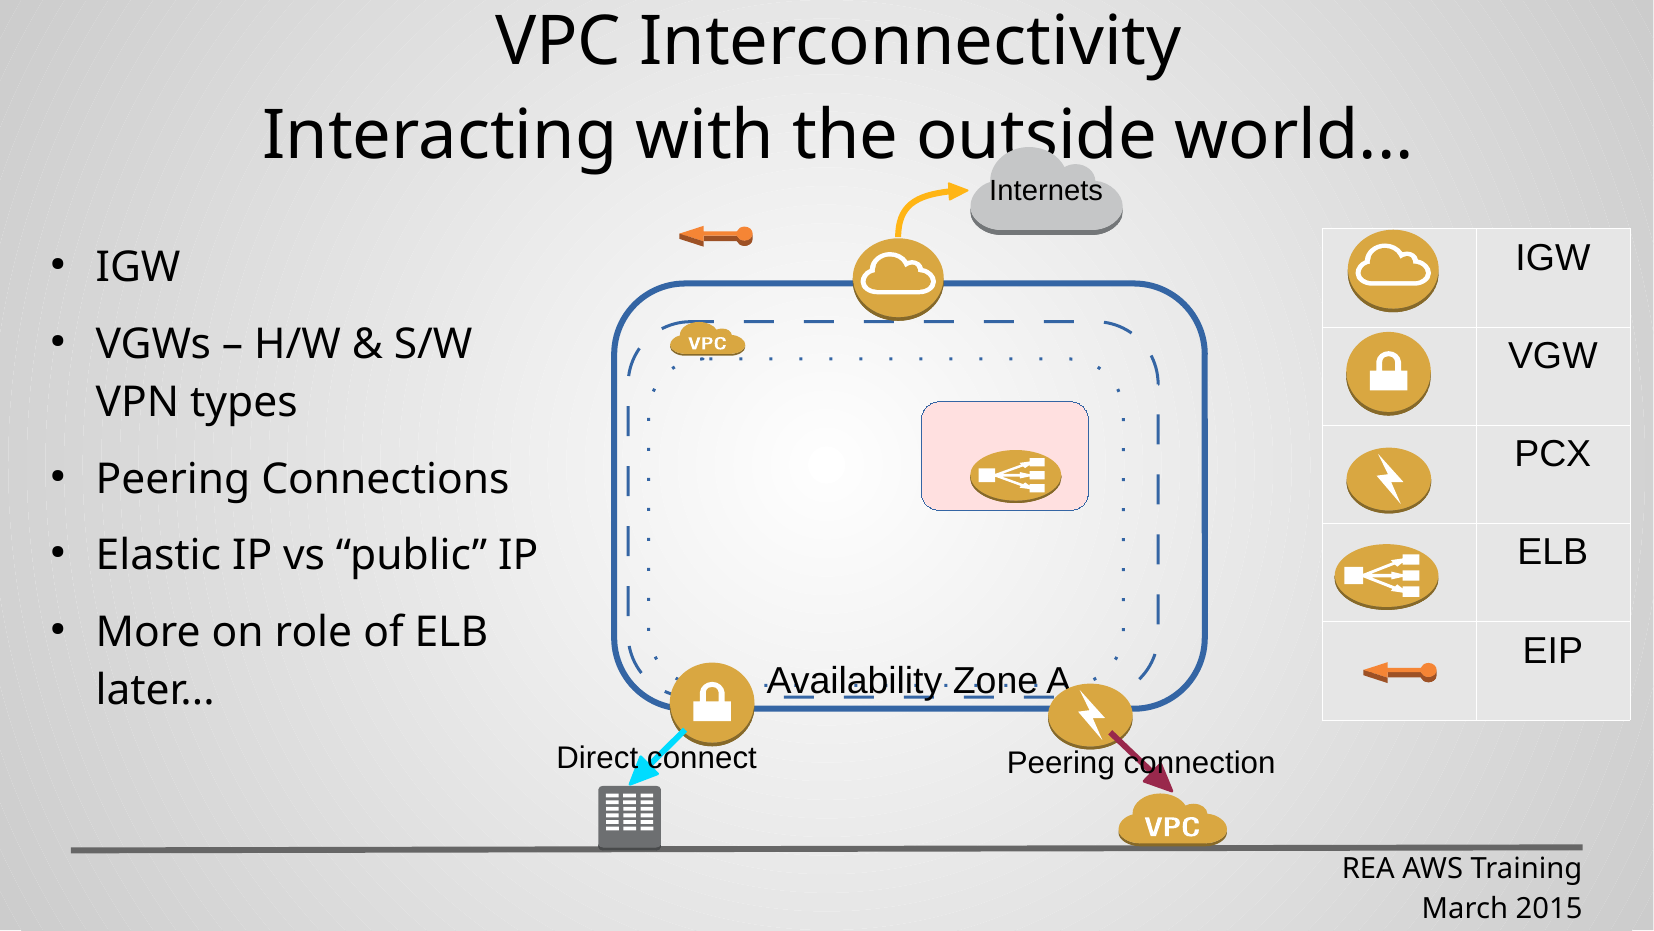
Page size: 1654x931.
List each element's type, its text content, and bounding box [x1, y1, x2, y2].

picture [851, 237, 945, 322]
table_cell [1323, 328, 1476, 425]
picture [596, 785, 662, 851]
picture [968, 449, 1063, 504]
table_header IGW [1477, 229, 1630, 327]
picture [1345, 330, 1433, 417]
picture [1333, 543, 1440, 611]
picture [661, 188, 771, 284]
list IGW VGWs – H/W & S/W VPN types Peering Connections Elastic IP vs “public” IP More on role of ELB later... [35, 236, 544, 728]
picture [1117, 791, 1229, 848]
table_cell [1323, 622, 1476, 720]
text_box Availability Zone A [751, 651, 1087, 709]
picture [1345, 625, 1455, 720]
table_cell [1323, 426, 1476, 523]
picture [968, 144, 1125, 237]
picture [1345, 446, 1433, 515]
table_header [1323, 229, 1476, 327]
text_box [921, 401, 1089, 511]
title VPC Interconnectivity Interacting with the outside world... [94, 4, 1583, 166]
picture [1346, 228, 1440, 314]
picture [654, 302, 762, 376]
table_cell [1323, 524, 1476, 621]
table_cell EIP [1477, 622, 1630, 720]
picture [1046, 682, 1134, 751]
table_cell VGW [1477, 328, 1630, 425]
picture [668, 661, 756, 748]
table_cell PCX [1477, 426, 1630, 523]
table_cell ELB [1477, 524, 1630, 621]
